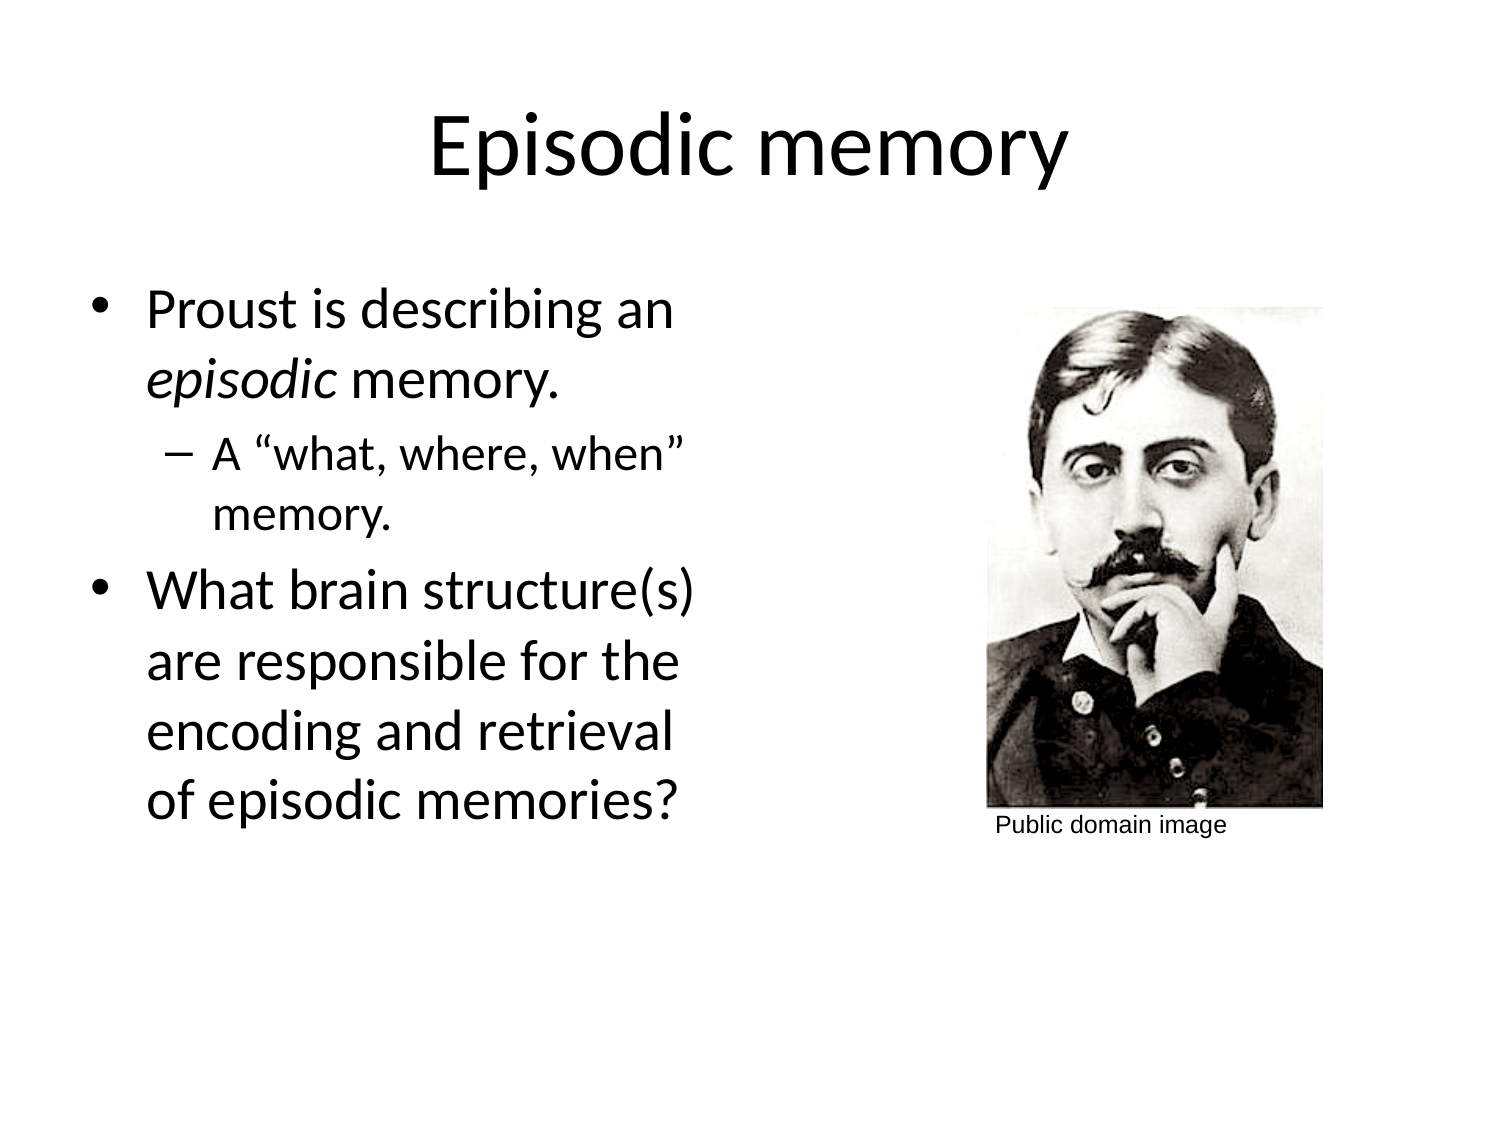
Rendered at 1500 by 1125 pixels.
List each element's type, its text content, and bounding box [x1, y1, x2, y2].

text_box Public domain image [980, 803, 1323, 847]
picture [986, 307, 1323, 803]
list Proust is describing an episodic memory. A “what, where, when” memory. What brain structure(s) are responsible for the encoding and retrieval of episodic memories? [75, 262, 738, 1005]
title Episodic memory [75, 45, 1425, 233]
